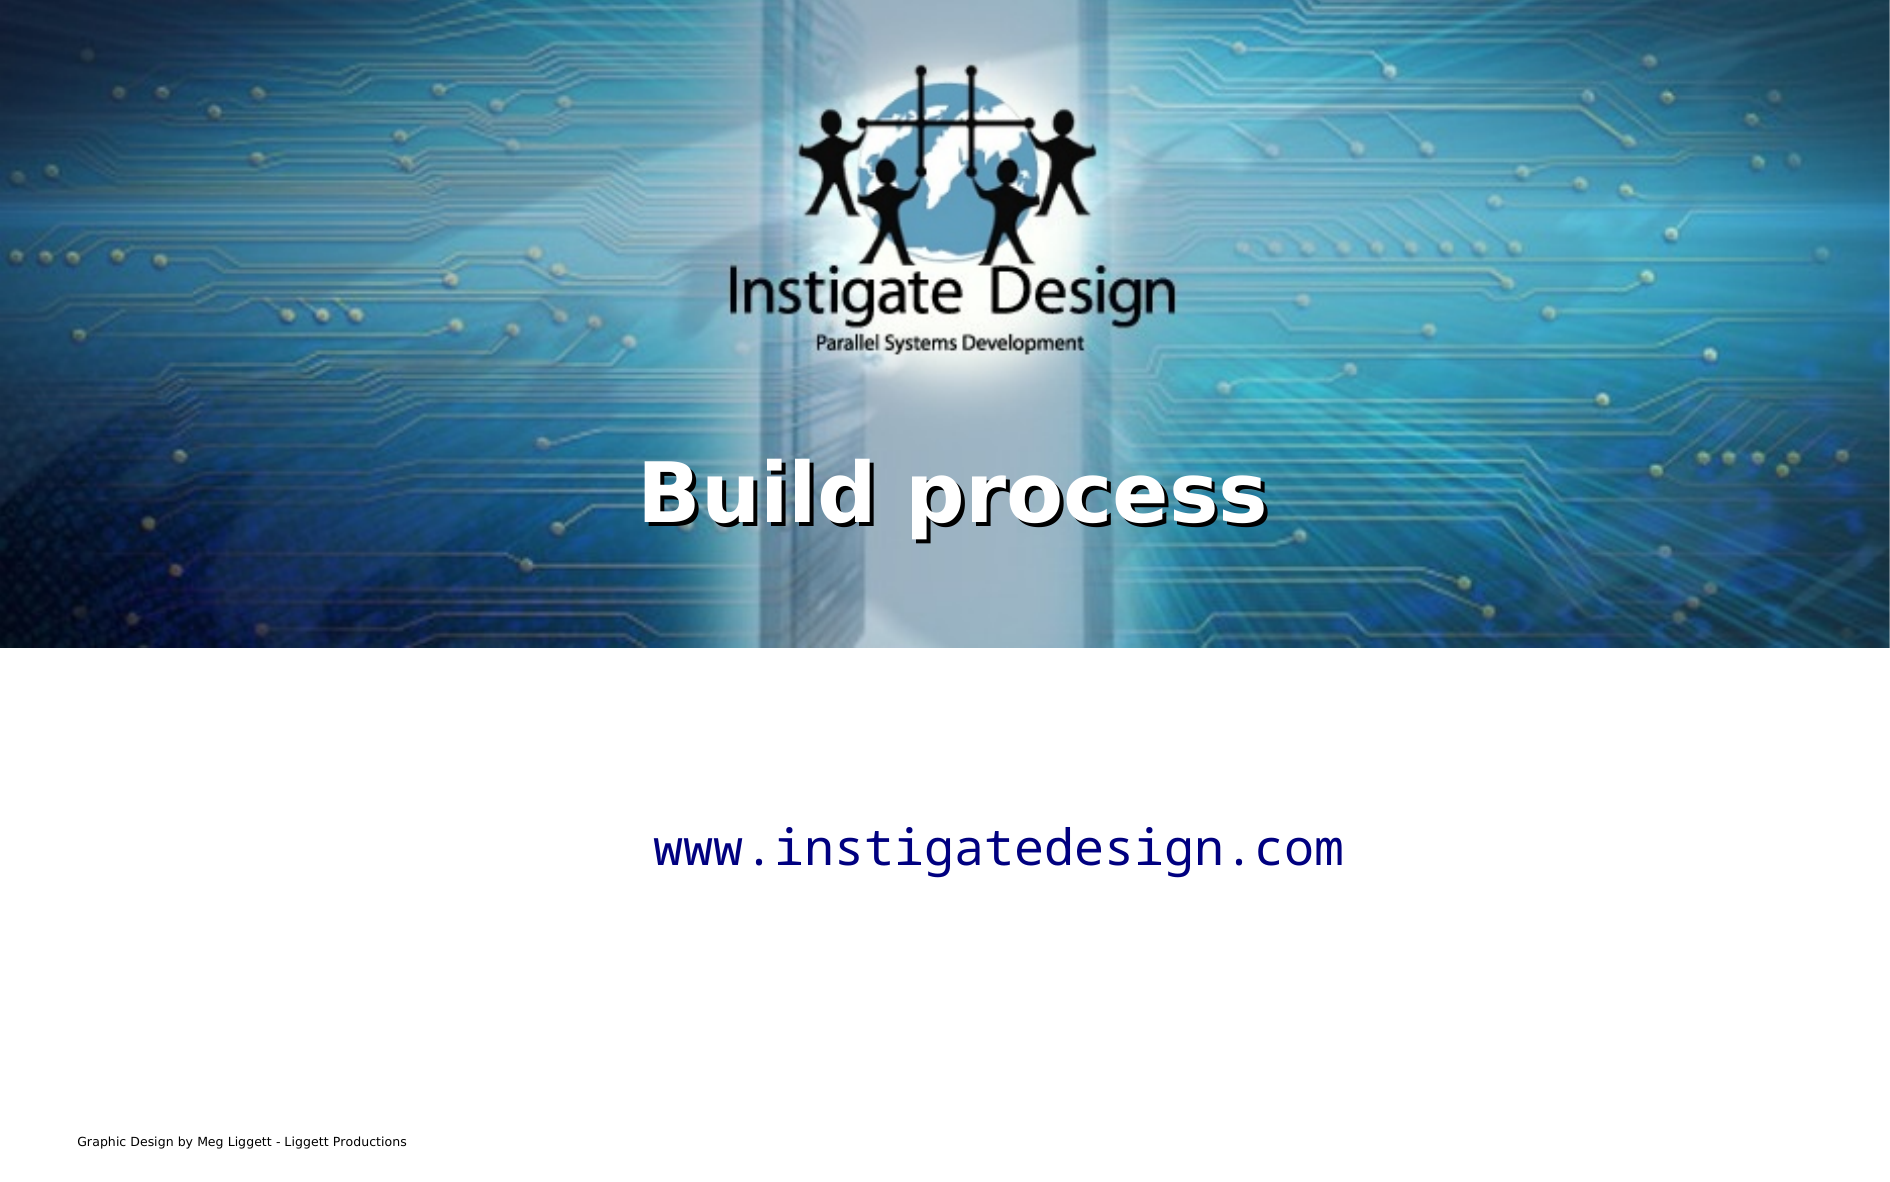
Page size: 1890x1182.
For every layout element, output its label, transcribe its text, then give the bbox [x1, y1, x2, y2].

picture [0, 0, 1890, 648]
title Build process [150, 444, 1757, 601]
subtitle www.instigatedesign.com [300, 809, 1623, 928]
